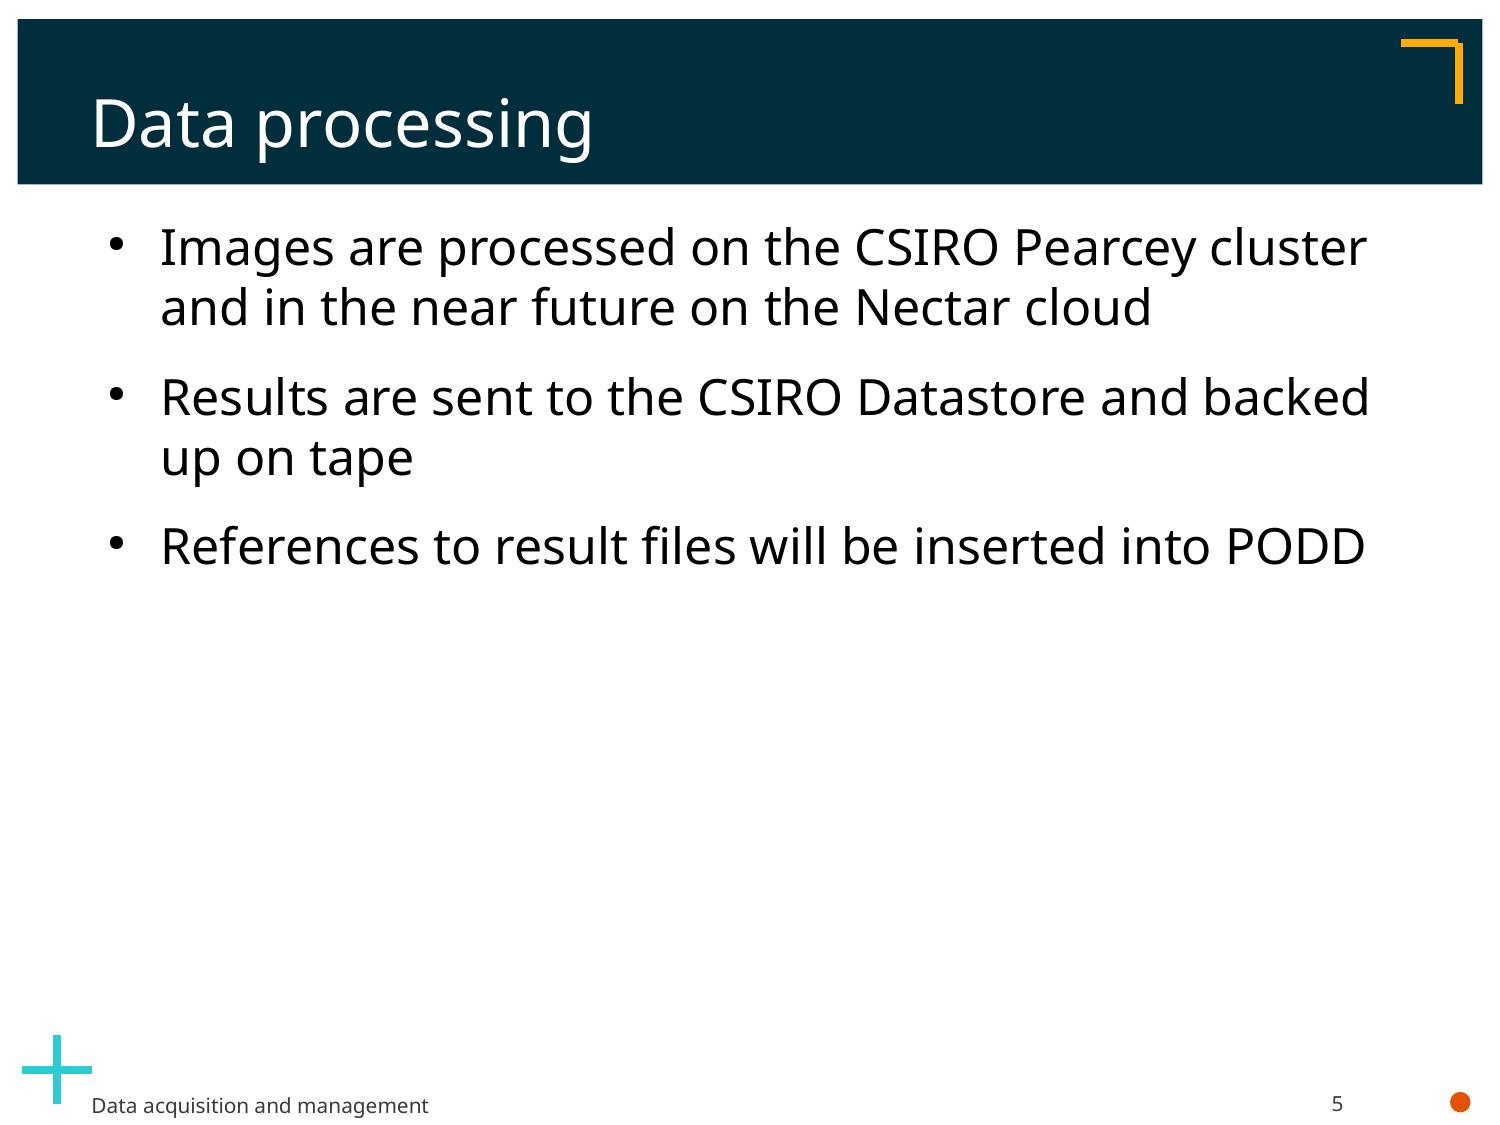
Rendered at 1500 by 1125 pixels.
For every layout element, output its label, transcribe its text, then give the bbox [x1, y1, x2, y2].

list Images are processed on the CSIRO Pearcey cluster and in the near future on the Nectar cloud Results are sent to the CSIRO Datastore and backed up on tape References to result files will be inserted into PODD [75, 208, 1425, 1024]
footer Data acquisition and management [76, 1090, 1246, 1120]
title Data processing [75, 45, 1425, 161]
slide_number <number> [1316, 1090, 1400, 1120]
